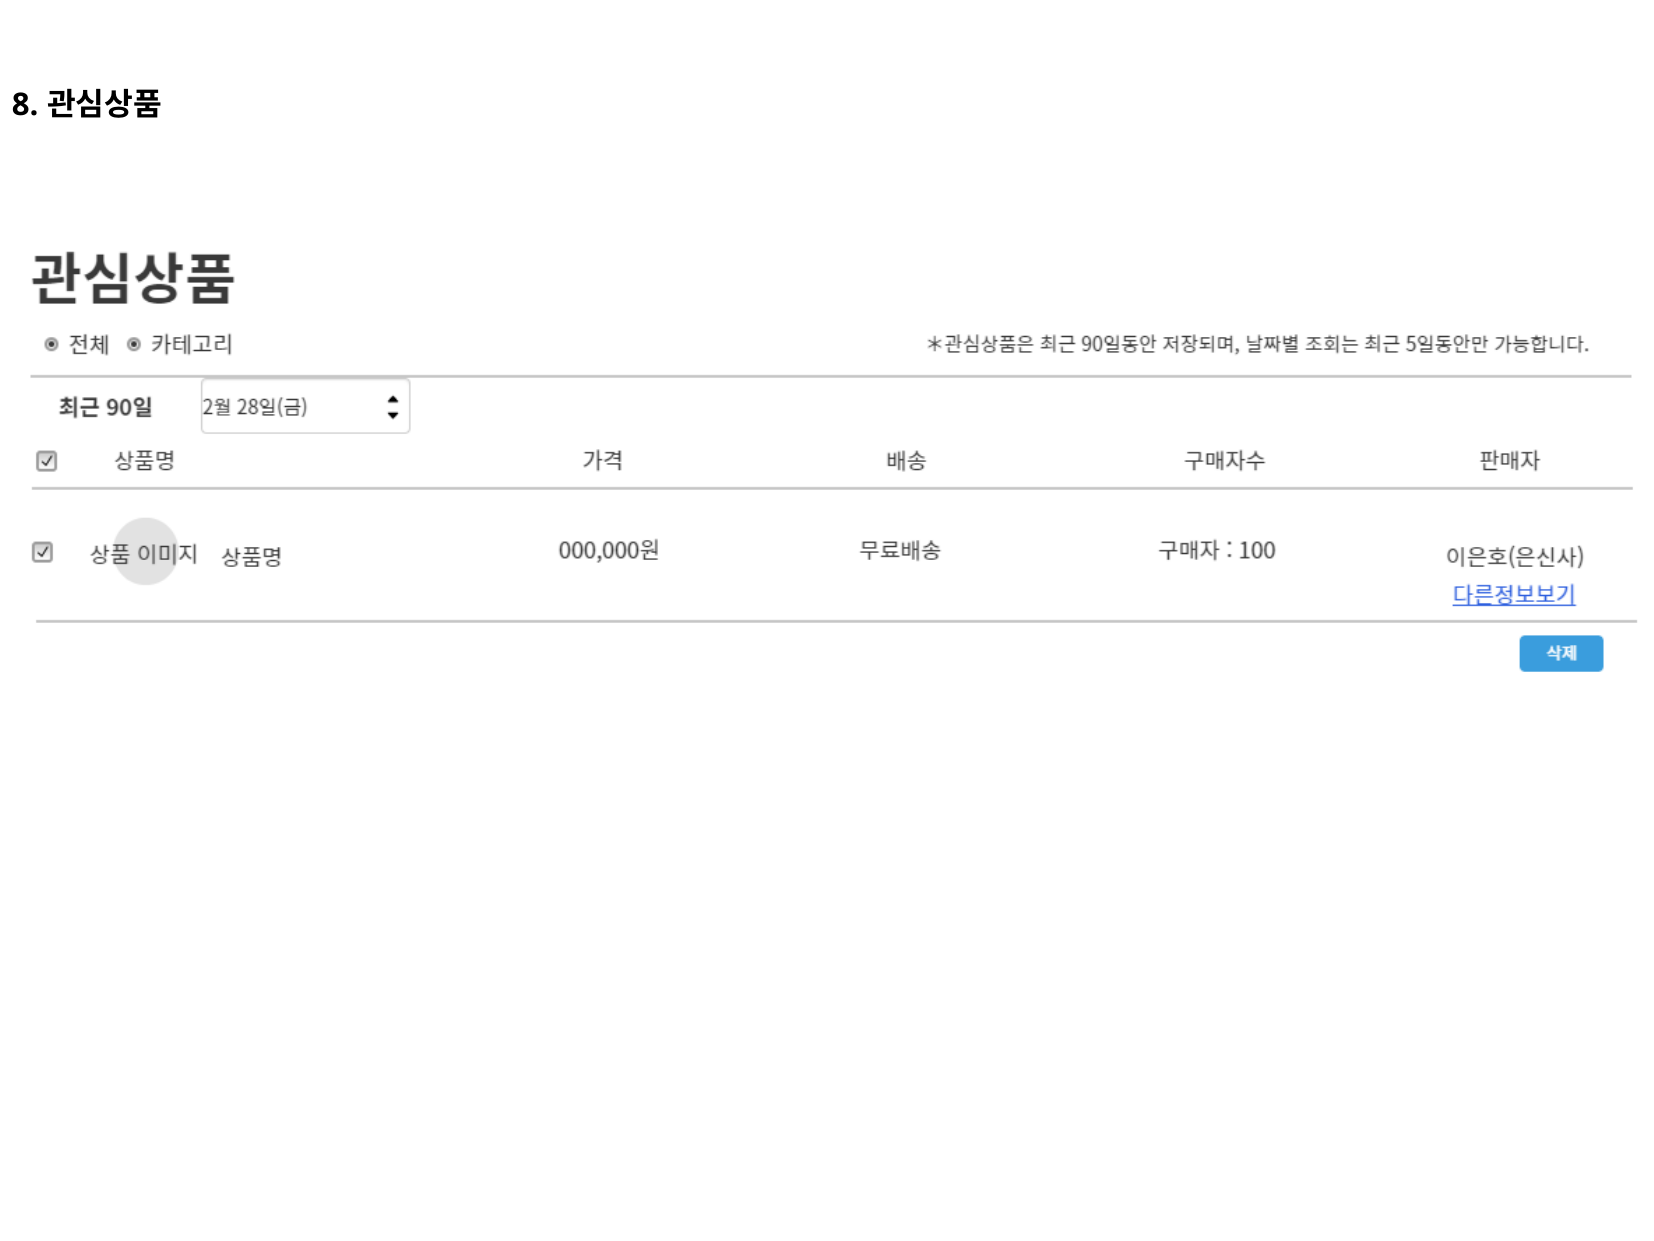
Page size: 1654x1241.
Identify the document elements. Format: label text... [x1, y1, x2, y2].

picture [0, 238, 1654, 721]
text_box 8. 관심상품 [11, 59, 768, 146]
